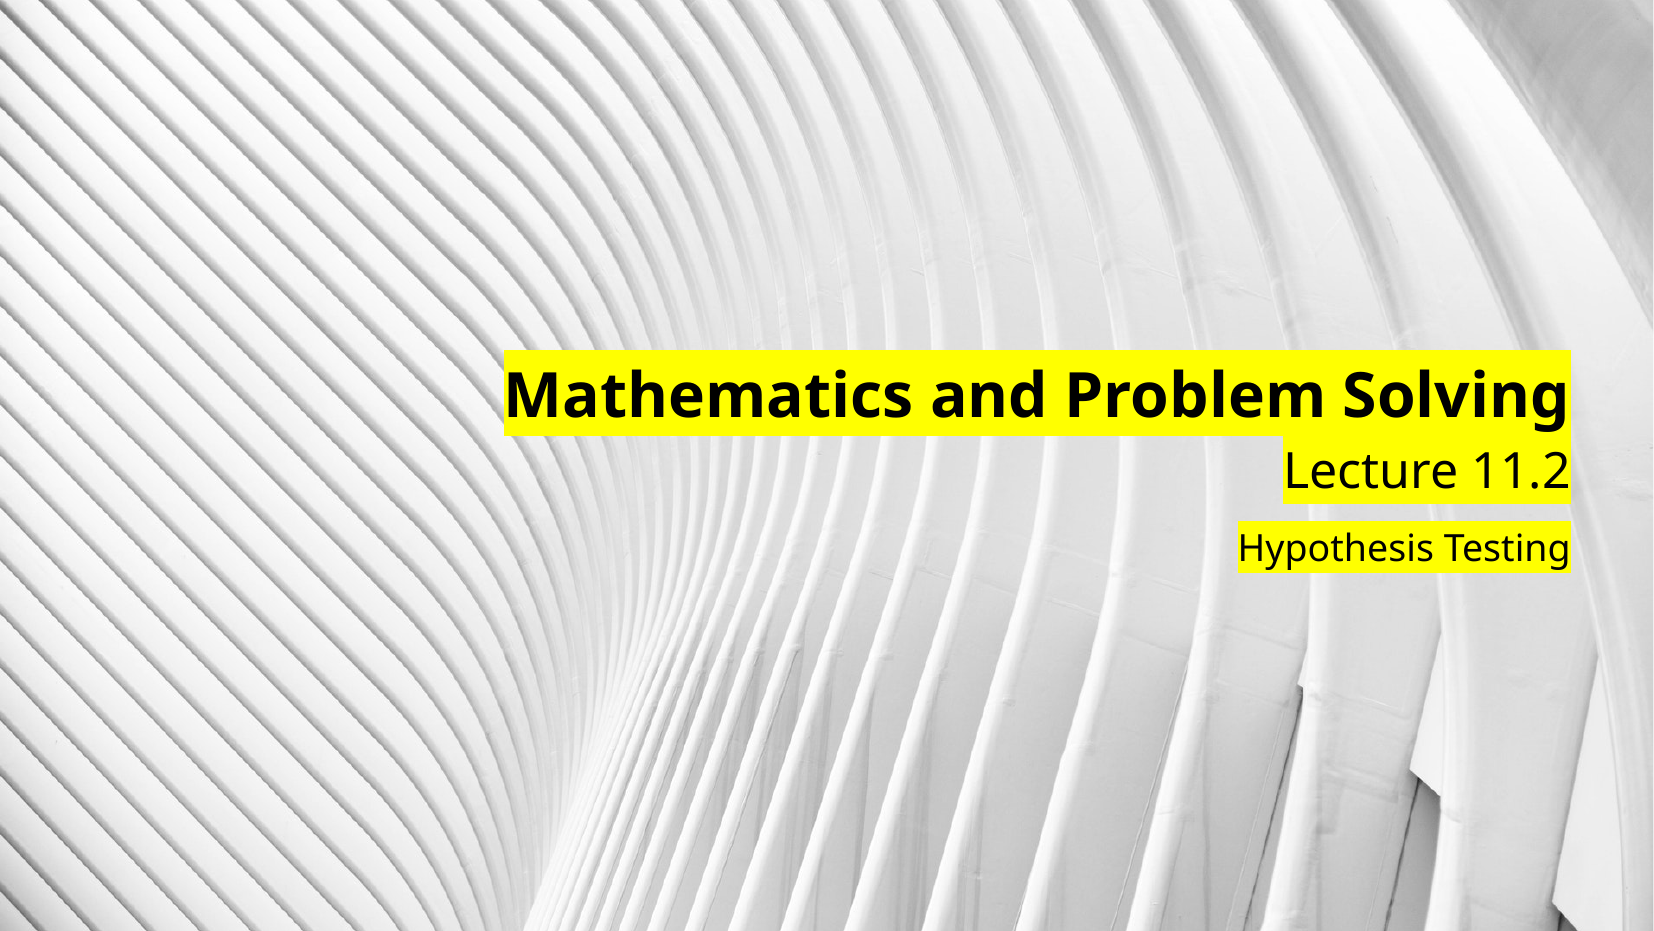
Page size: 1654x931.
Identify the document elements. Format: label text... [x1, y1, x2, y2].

picture [0, 0, 1654, 931]
list Mathematics and Problem Solving Lecture 11.2 Hypothesis Testing [82, 37, 1571, 886]
